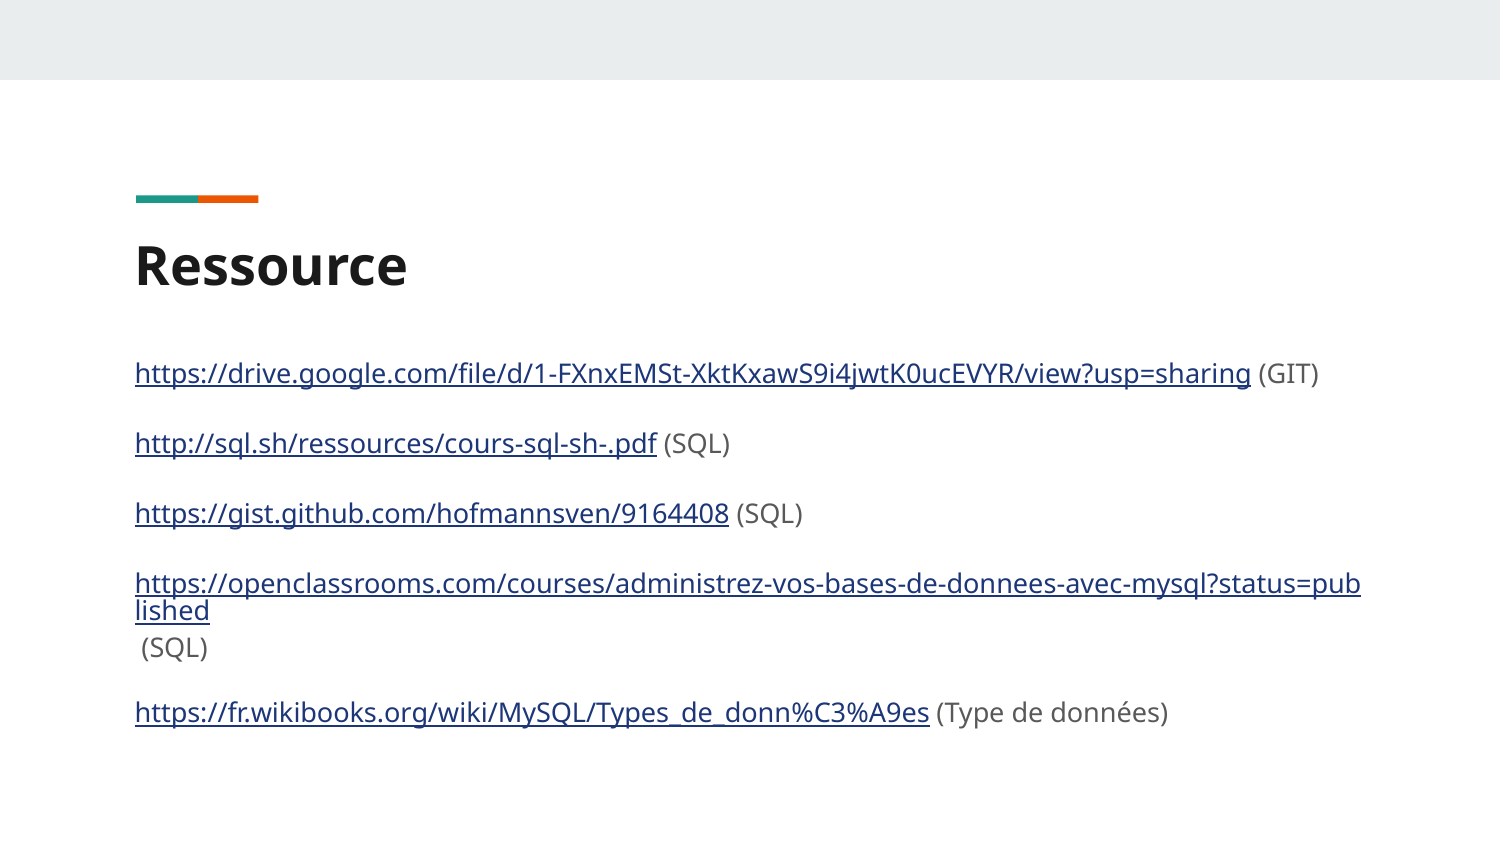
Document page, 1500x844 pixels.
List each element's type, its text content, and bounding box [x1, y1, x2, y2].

title Ressource [119, 216, 1381, 305]
list https://drive.google.com/file/d/1-FXnxEMSt-XktKxawS9i4jwtK0ucEVYR/view?usp=sharing (GIT) http://sql.sh/ressources/cours-sql-sh-.pdf (SQL) https://gist.github.com/hofmannsven/9164408 (SQL) https://openclassrooms.com/courses/administrez-vos-bases-de-donnees-avec-mysql?status=published (SQL) https://fr.wikibooks.org/wiki/MySQL/Types_de_donn%C3%A9es (Type de données) [119, 341, 1381, 712]
